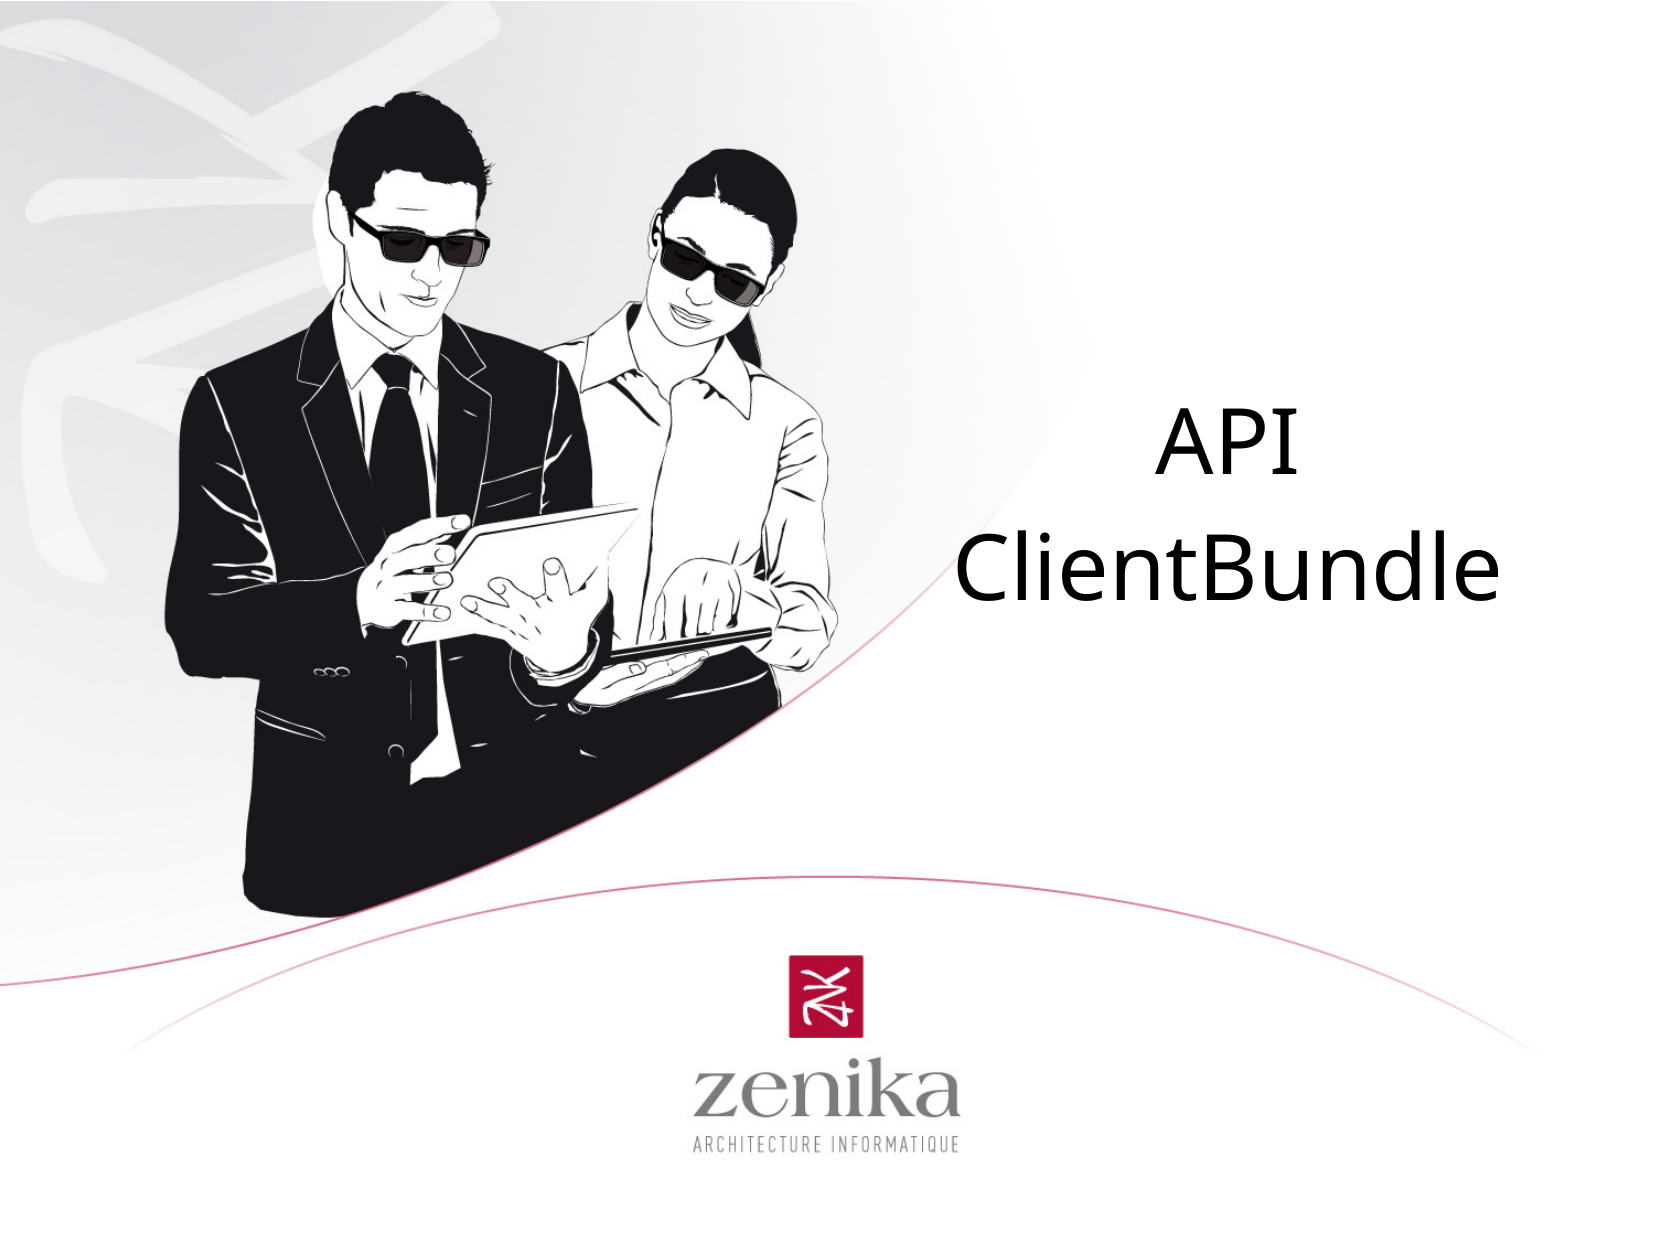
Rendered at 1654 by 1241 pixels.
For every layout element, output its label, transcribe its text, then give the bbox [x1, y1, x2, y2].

picture [0, 1, 1652, 1241]
subtitle [885, 590, 1571, 875]
title API ClientBundle [885, 320, 1571, 590]
